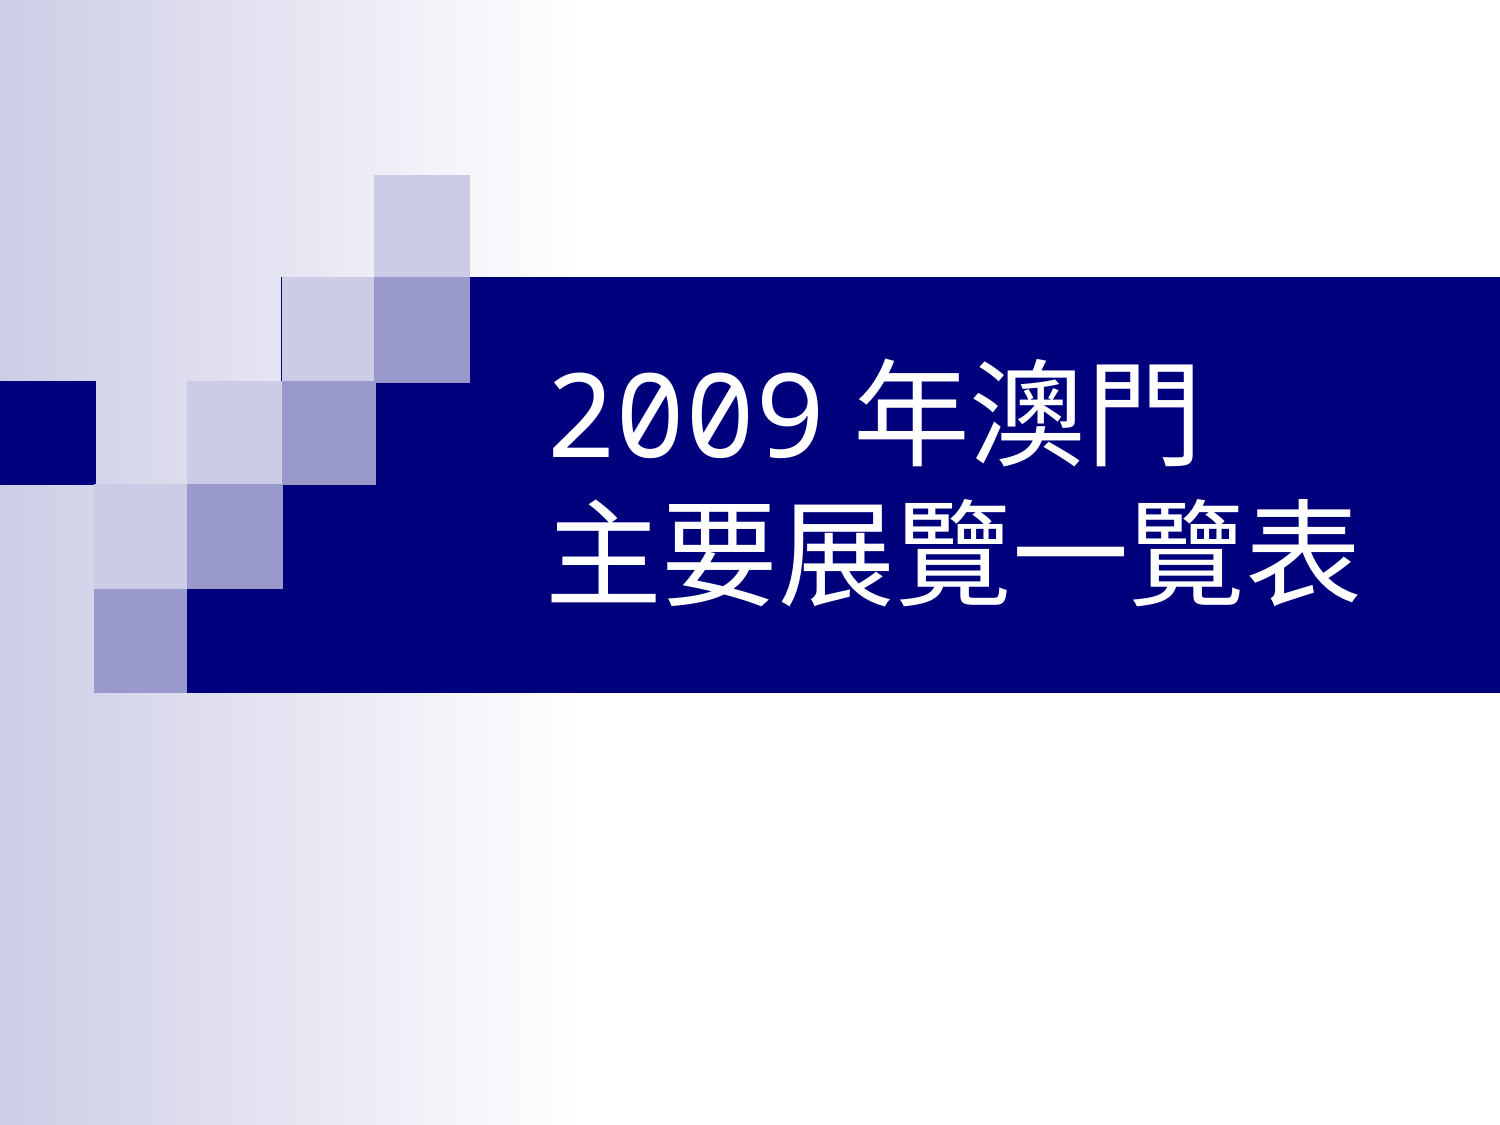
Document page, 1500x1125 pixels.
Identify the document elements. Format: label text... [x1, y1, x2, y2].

title 2009年澳門 主要展覽一覽表 [530, 299, 1500, 663]
